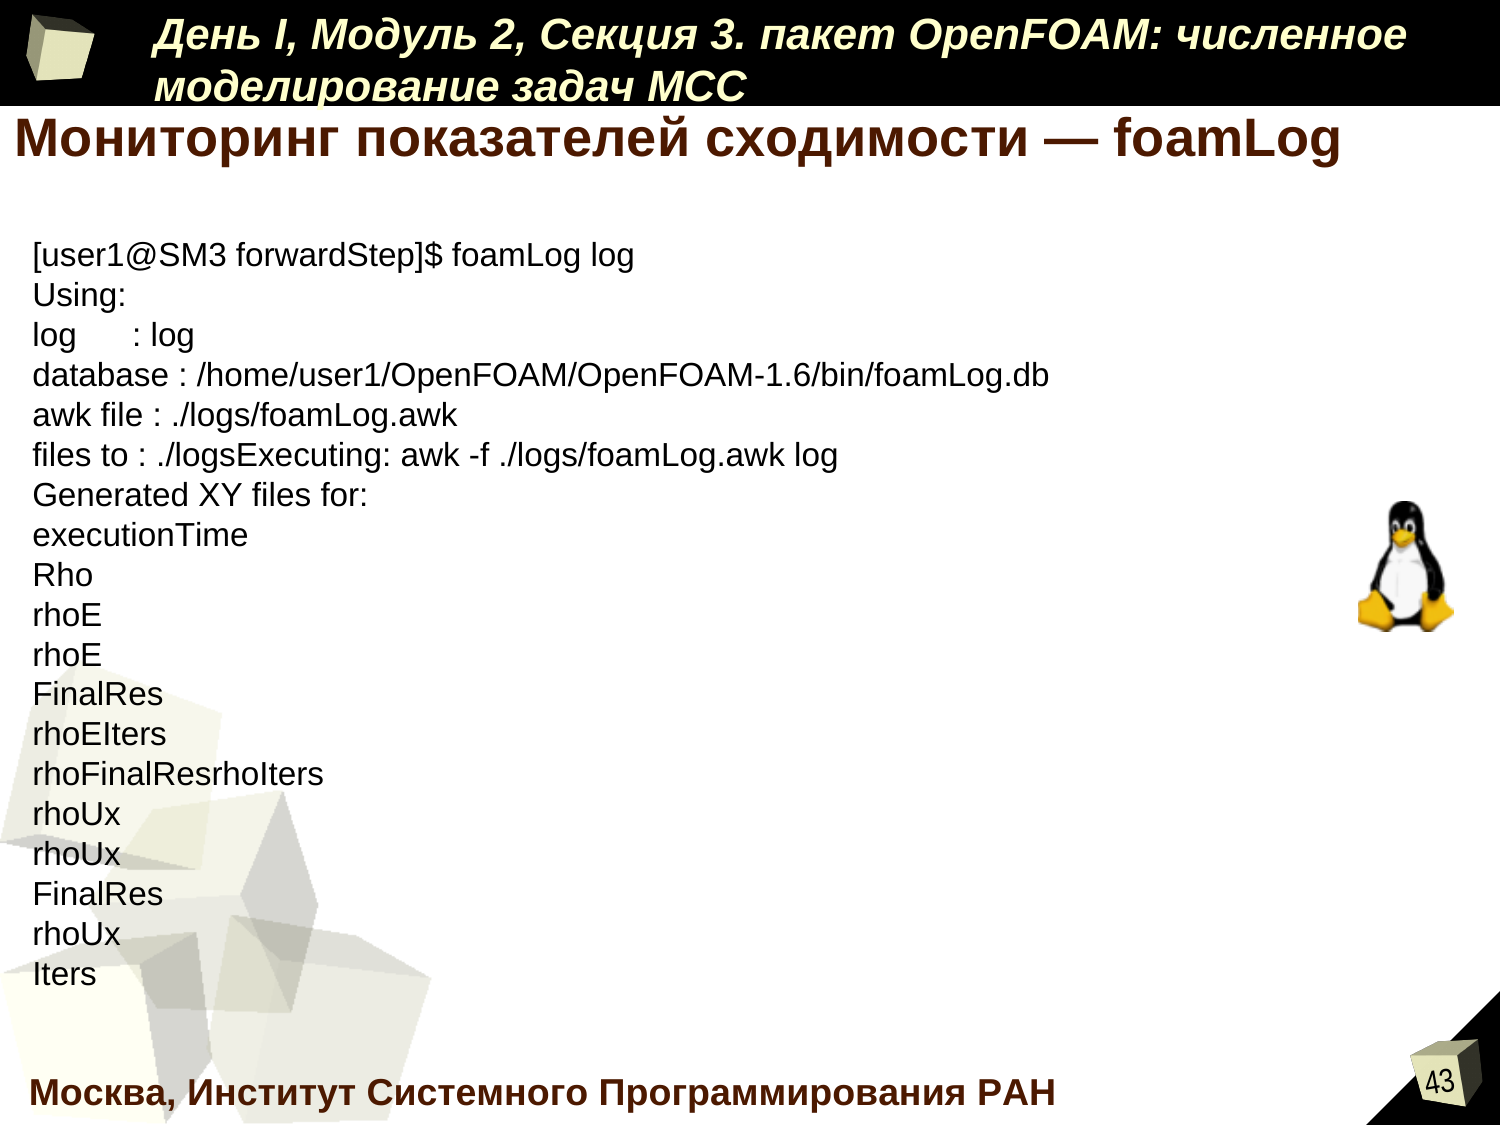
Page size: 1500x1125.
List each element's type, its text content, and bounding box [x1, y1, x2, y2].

text_box Мониторинг показателей сходимости — foamLog [0, 94, 1500, 175]
picture [423, 1088, 433, 1102]
picture [1358, 501, 1454, 632]
picture [0, 659, 433, 1125]
text_box [user1@SM3 forwardStep]$ foamLog log Using: log : log database : /home/user1/OpenFOAM/OpenFOAM-1.6/bin/foamLog.db awk file : ./logs/foamLog.awk files to : ./logsExecuting: awk -f ./logs/foamLog.awk log Generated XY files for: executionTime Rho rhoE rhoE FinalRes rhoEIters rhoFinalResrhoIters rhoUx rhoUx FinalRes rhoUx Iters [17, 225, 1447, 1040]
